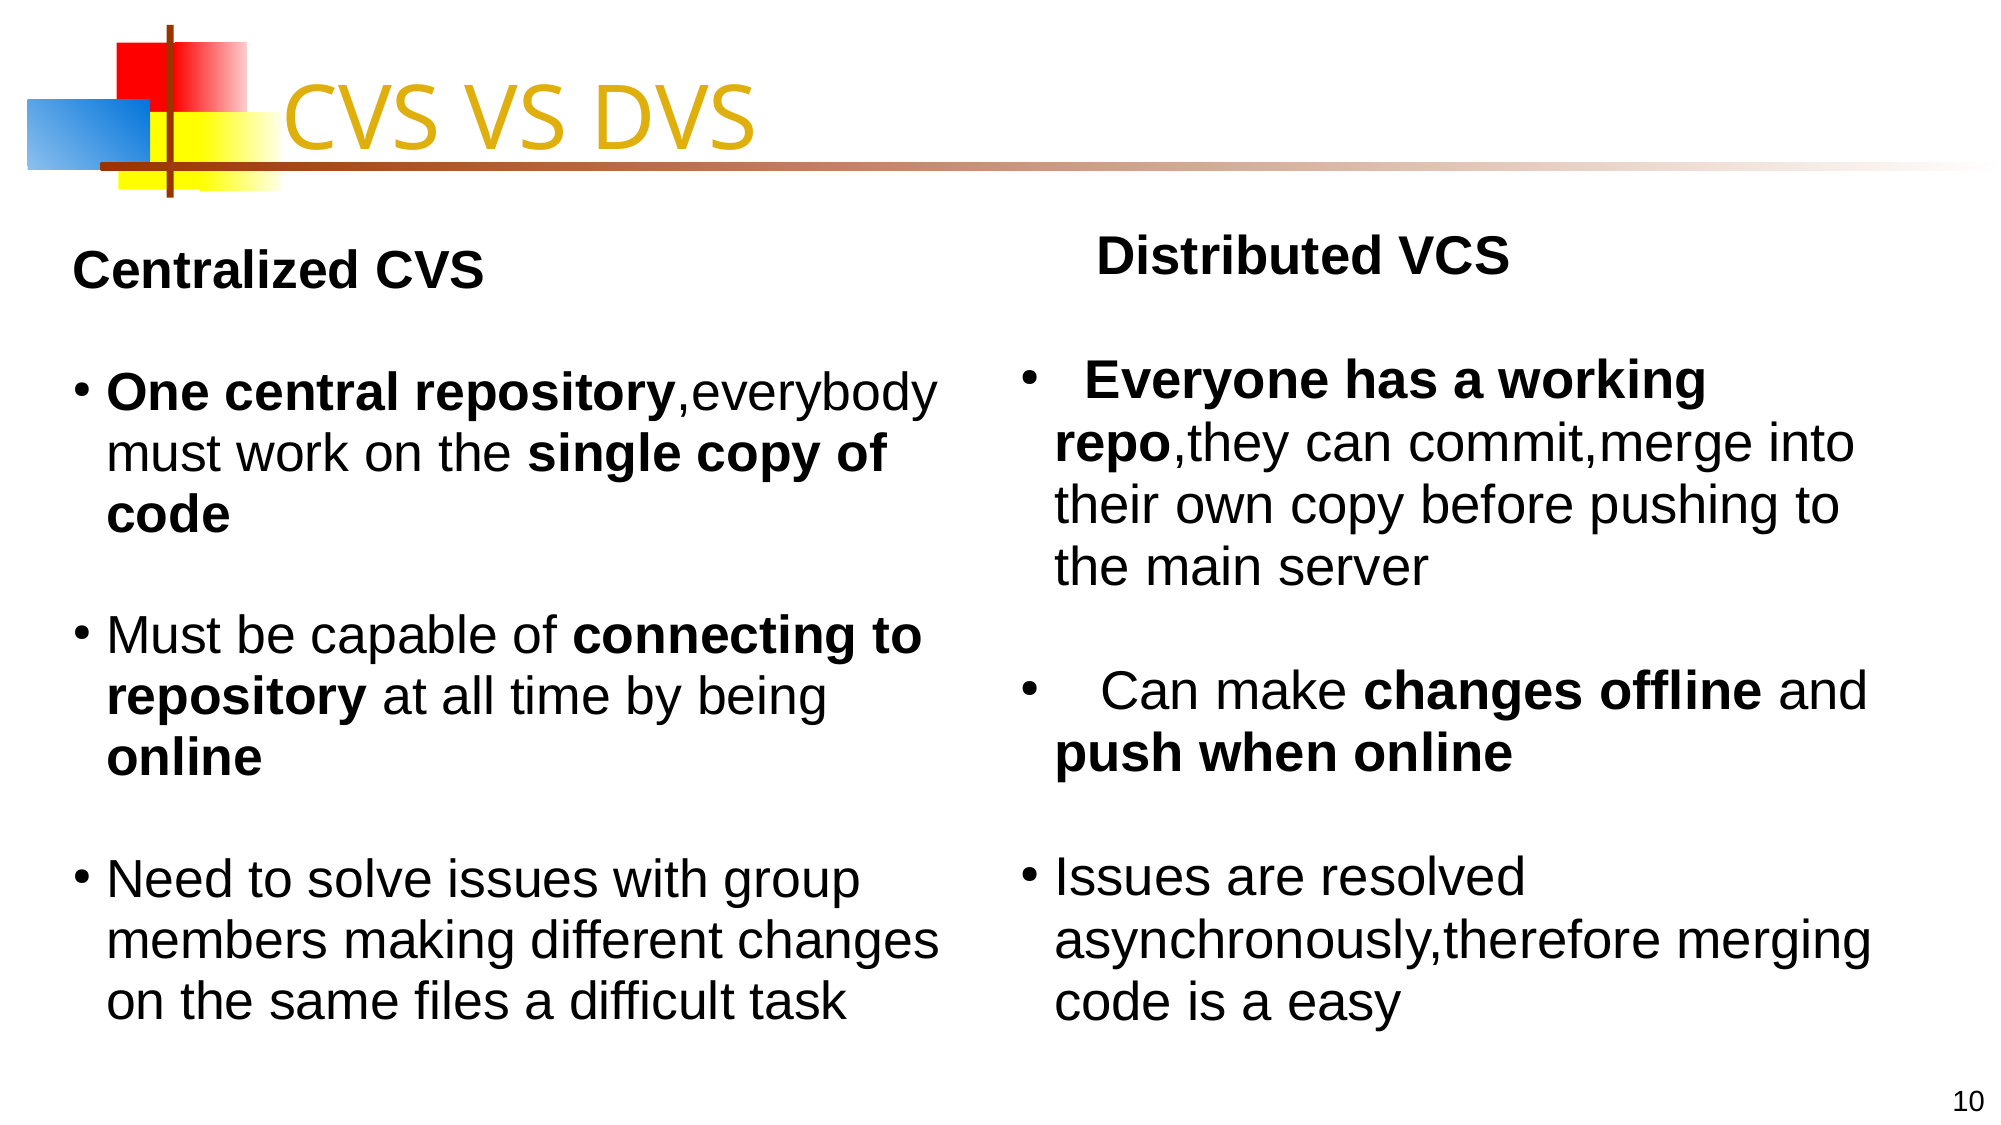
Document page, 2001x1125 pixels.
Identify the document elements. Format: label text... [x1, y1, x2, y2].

title CVS VS DVS [266, 37, 1972, 175]
text_box <number> [1583, 1049, 2000, 1125]
list Centralized CVS One central repository,everybody must work on the single copy of code Must be capable of connecting to repository at all time by being online Need to solve issues with group members making different changes on the same files a difficult task [72, 239, 946, 1050]
list Distributed VCS Everyone has a working repo,they can commit,merge into their own copy before pushing to the main server Can make changes offline and push when online Issues are resolved asynchronously,therefore merging code is a easy [1020, 224, 1923, 1035]
